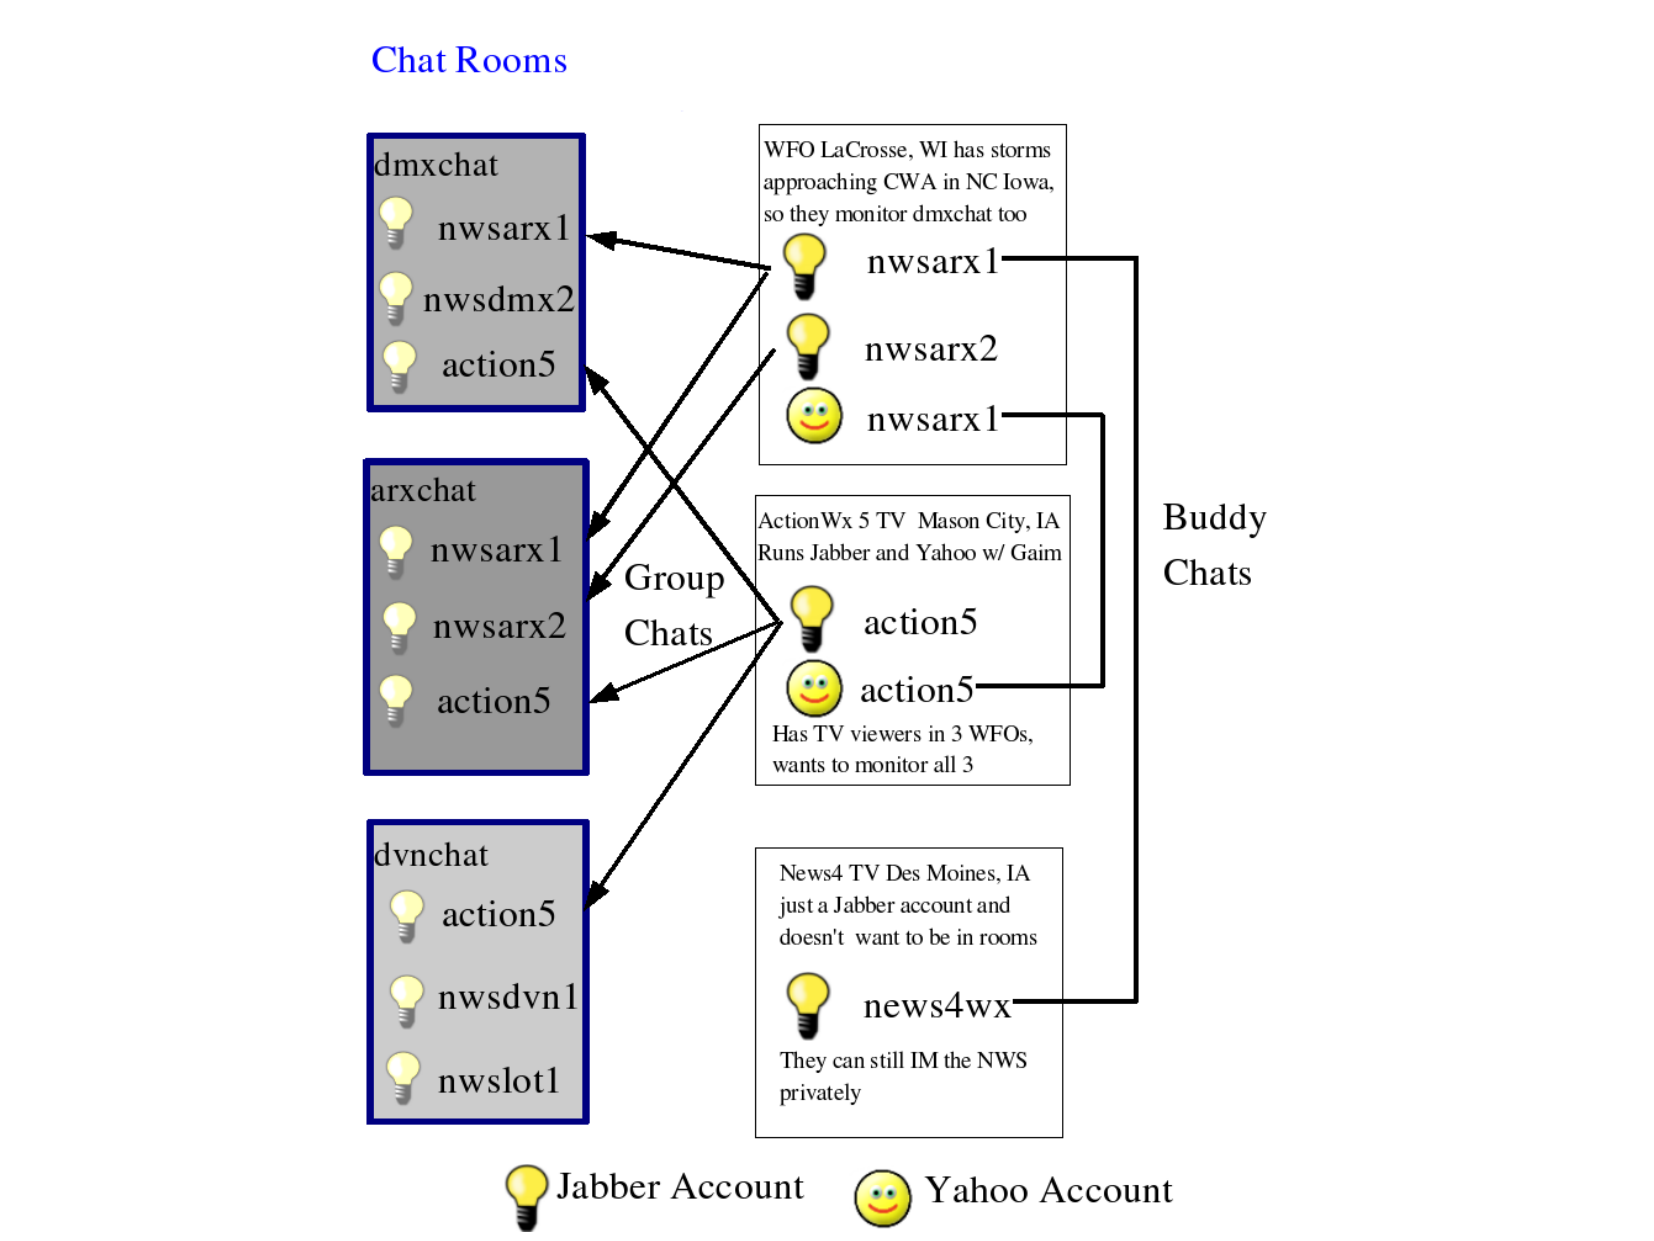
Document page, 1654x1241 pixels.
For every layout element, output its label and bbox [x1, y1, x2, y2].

picture [337, 0, 1283, 1232]
